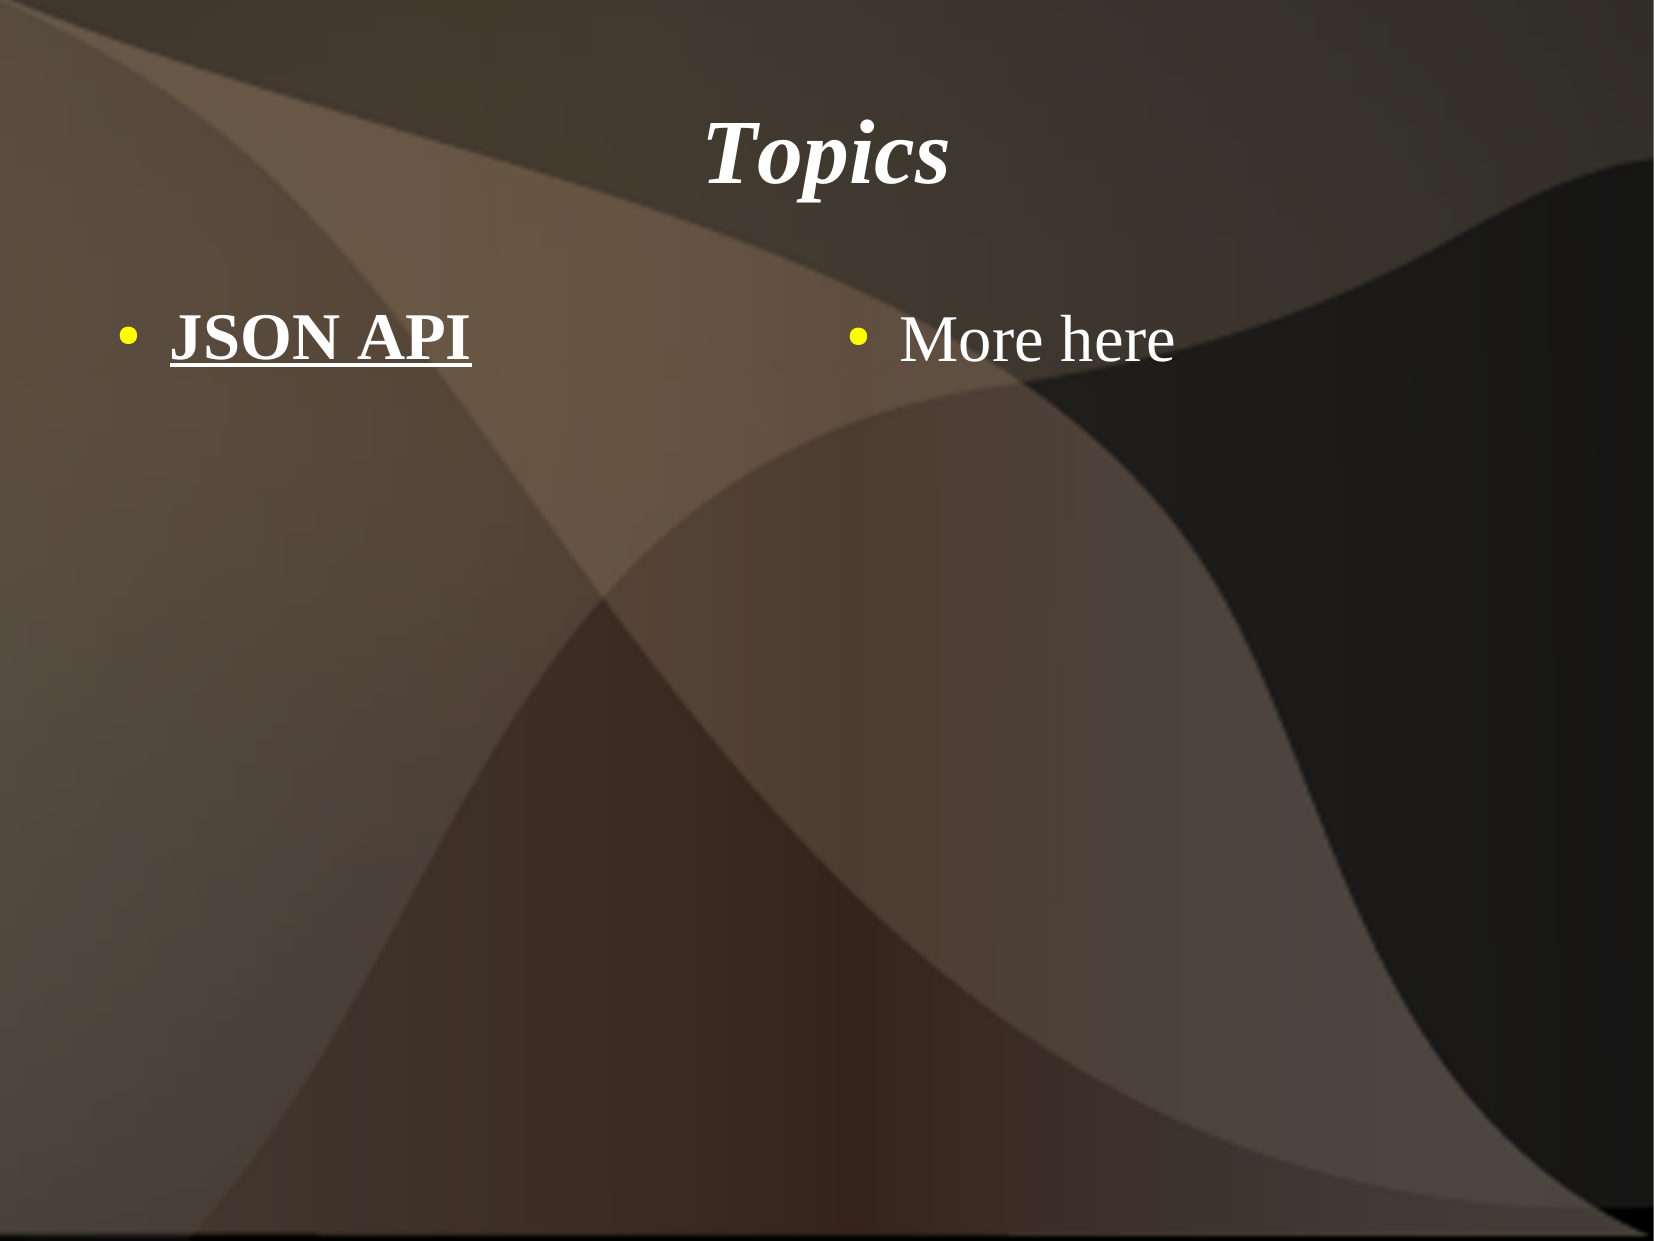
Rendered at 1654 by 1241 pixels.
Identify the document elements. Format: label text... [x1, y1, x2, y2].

list More here [829, 301, 1556, 1120]
title Topics [82, 49, 1571, 257]
list JSON API [98, 300, 826, 1119]
picture [0, 0, 1654, 1241]
